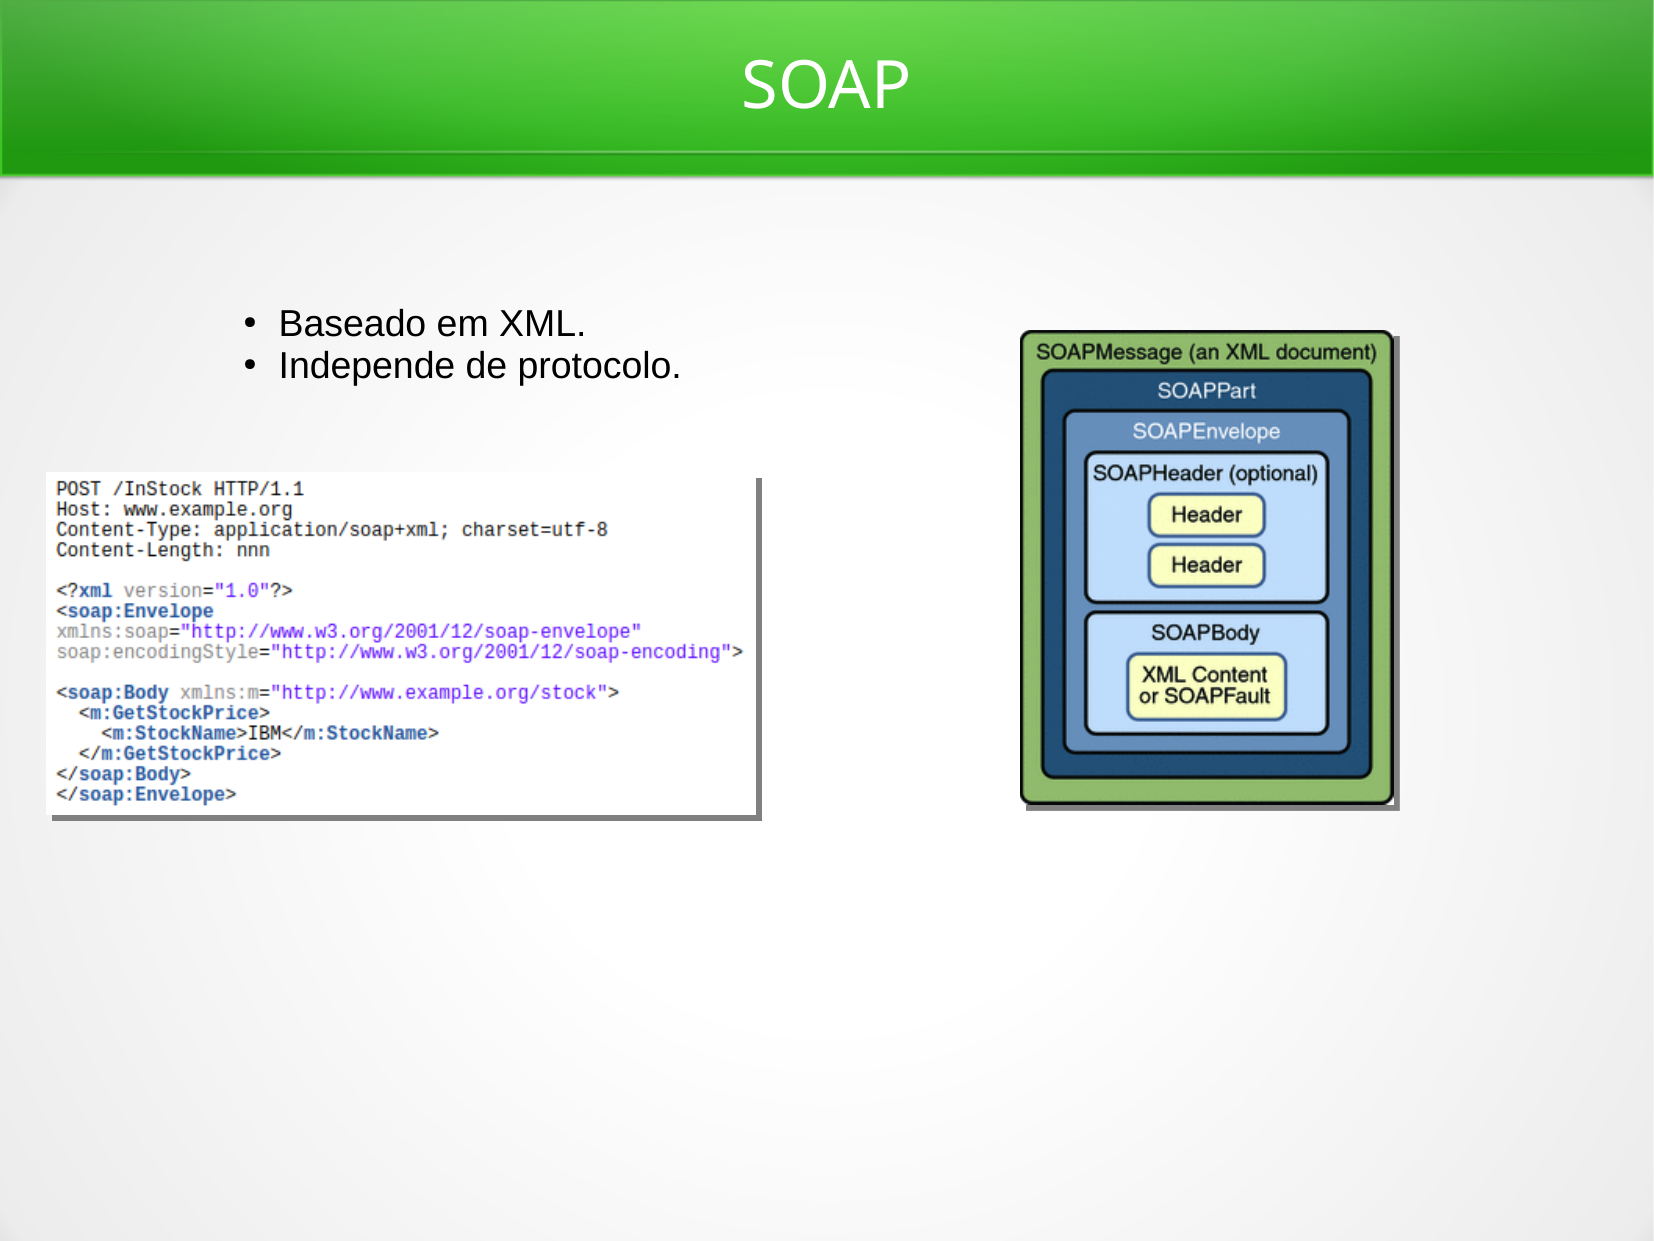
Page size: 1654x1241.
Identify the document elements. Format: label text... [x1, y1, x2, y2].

title SOAP [82, 11, 1571, 154]
picture [0, 0, 1654, 1241]
text_box Baseado em XML. Independe de protocolo. [228, 295, 697, 395]
